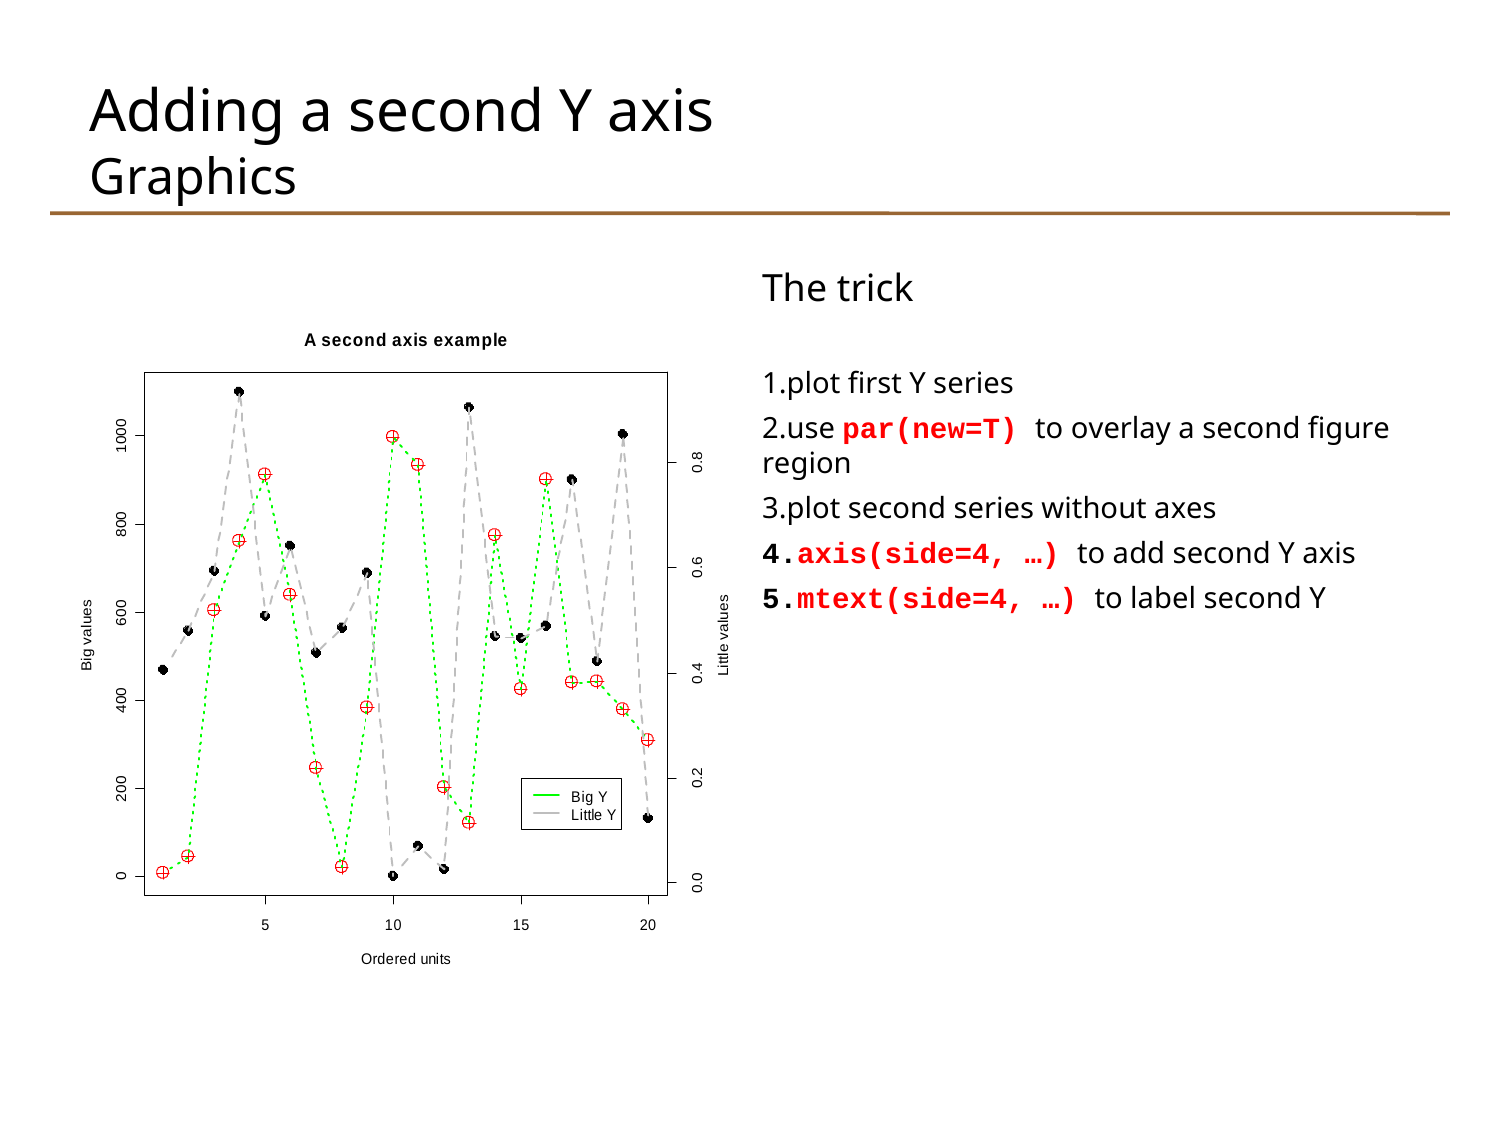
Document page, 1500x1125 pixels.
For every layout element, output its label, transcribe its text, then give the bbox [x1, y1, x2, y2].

text_box Adding a second Y axis Graphics [75, 44, 1425, 233]
picture [75, 303, 737, 965]
text_box The trick plot first Y series use par(new=T) to overlay a second figure region plot second series without axes axis(side=4, …) to add second Y axis mtext(side=4, …) to label second Y [762, 263, 1425, 1006]
